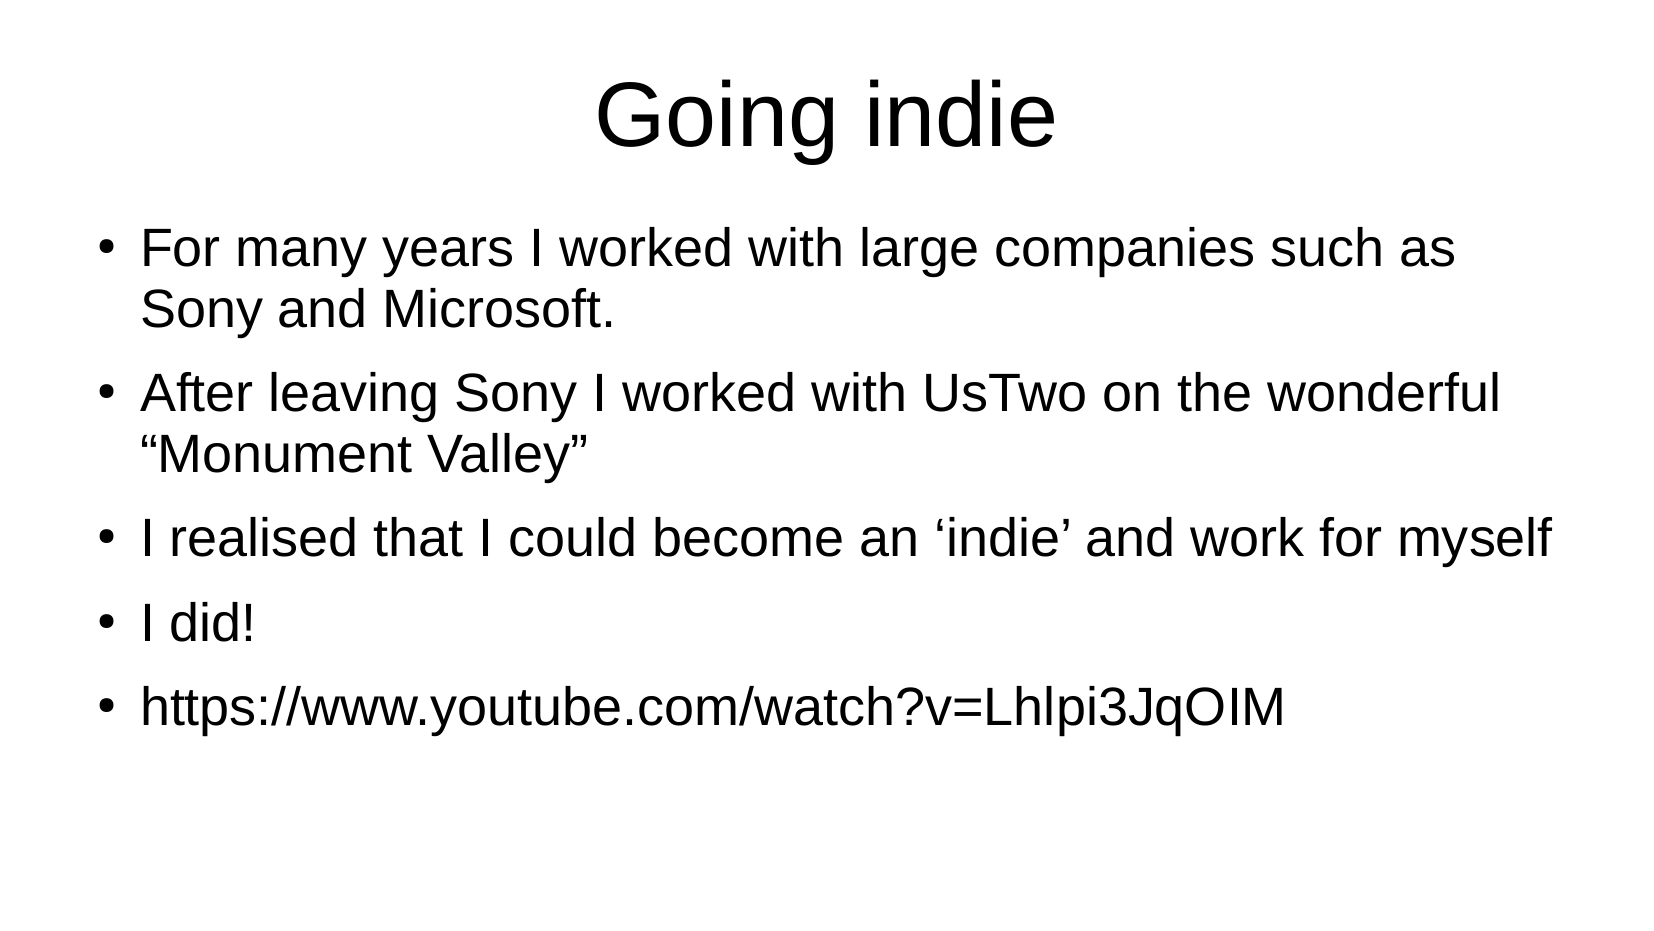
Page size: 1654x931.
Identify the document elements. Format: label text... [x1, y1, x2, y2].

list For many years I worked with large companies such as Sony and Microsoft. After leaving Sony I worked with UsTwo on the wonderful “Monument Valley” I realised that I could become an ‘indie’ and work for myself I did! https://www.youtube.com/watch?v=Lhlpi3JqOIM [82, 217, 1571, 758]
title Going indie [82, 37, 1571, 193]
